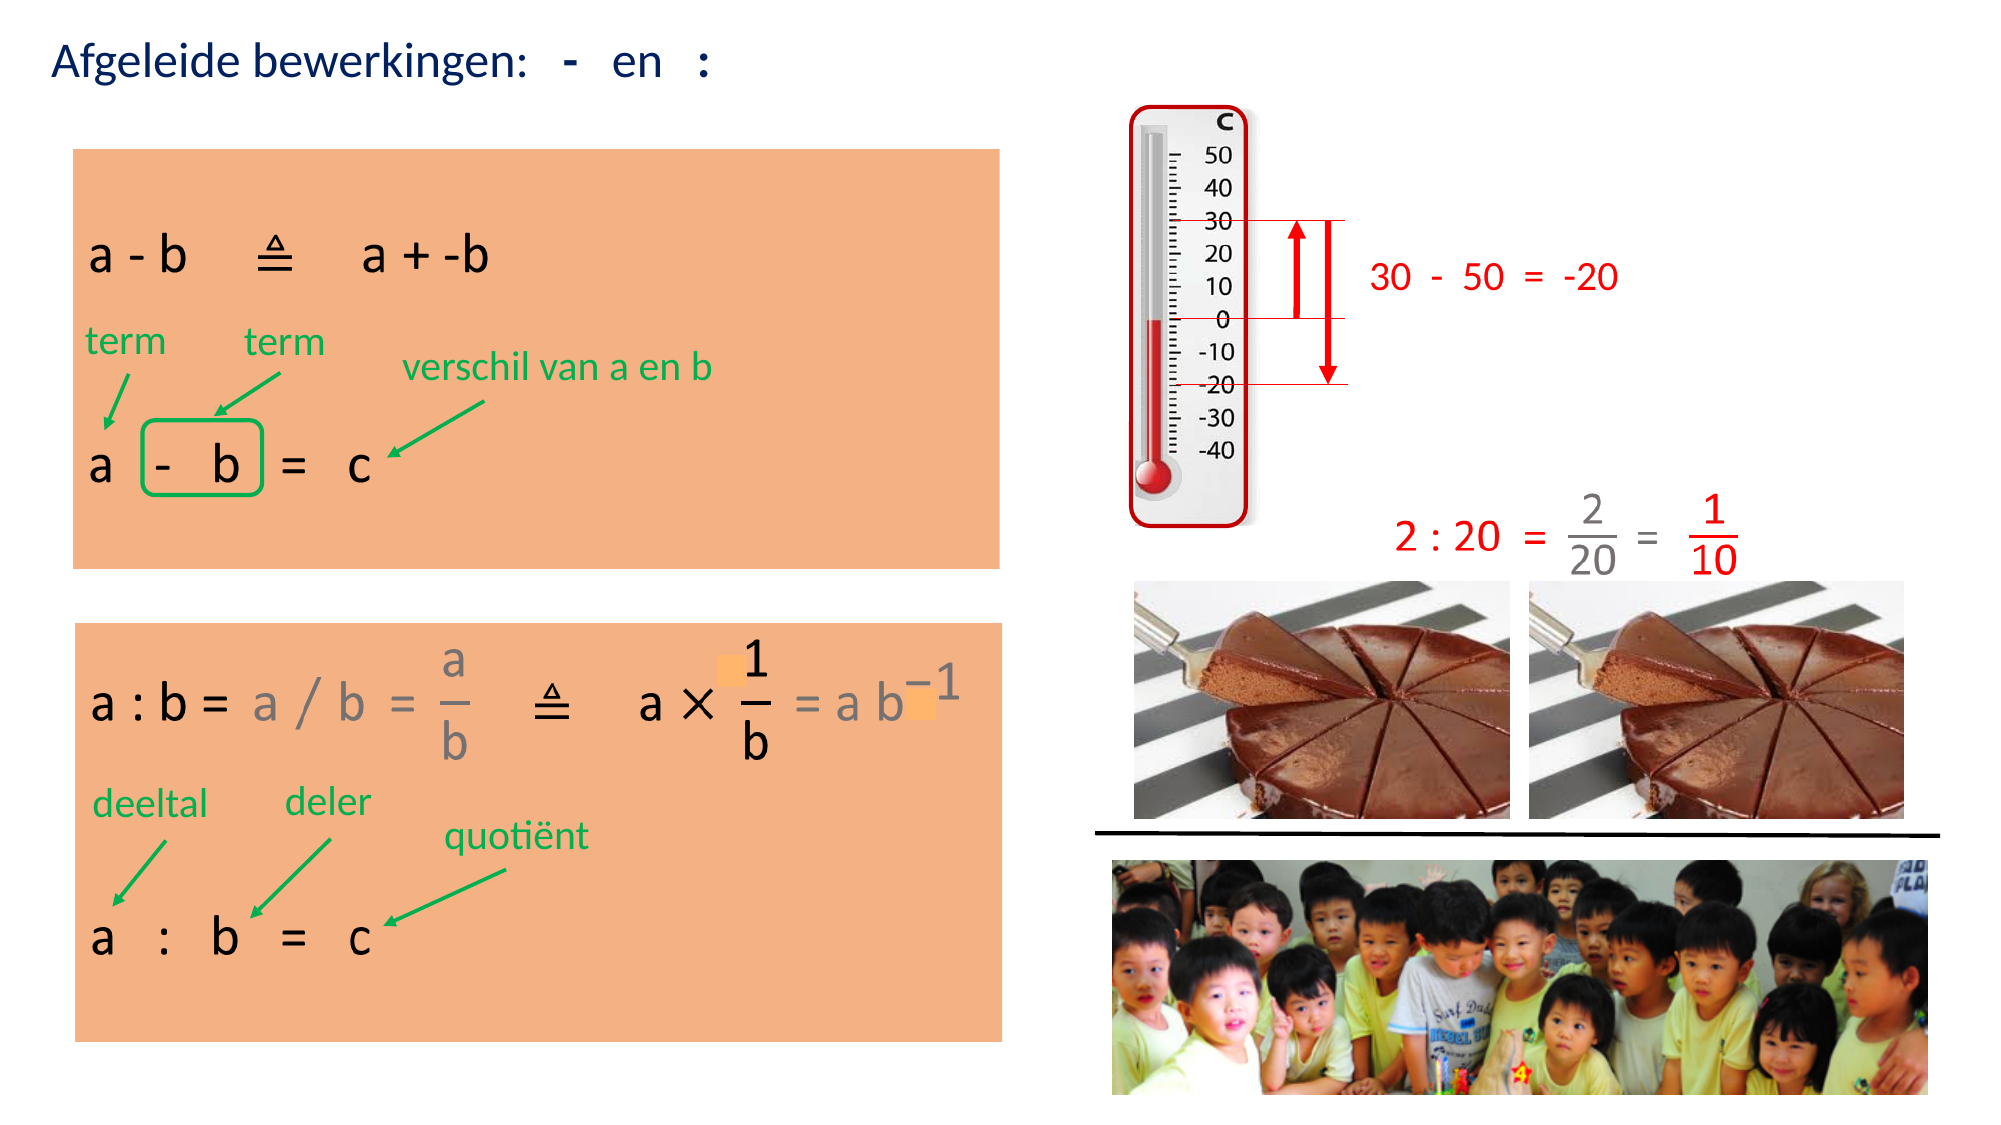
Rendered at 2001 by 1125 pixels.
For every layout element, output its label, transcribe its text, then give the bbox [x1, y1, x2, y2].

text_box [1364, 479, 1756, 591]
picture [1236, 385, 1260, 527]
picture [1248, 319, 1260, 384]
text_box deler [270, 766, 429, 832]
text_box Afgeleide bewerkingen: - en : [36, 20, 875, 95]
text_box 30 - 50 = -20 [1354, 241, 1634, 307]
text_box [1133, 119, 1142, 514]
picture [1529, 581, 1904, 819]
picture [1236, 106, 1260, 220]
text_box verschil van a en b [387, 331, 810, 397]
text_box term [70, 305, 229, 370]
text_box [52, 149, 1000, 569]
picture [1248, 221, 1260, 318]
text_box [54, 623, 1003, 1043]
picture [1134, 581, 1510, 819]
text_box deeltal [77, 768, 300, 834]
picture [1136, 109, 1243, 523]
text_box [1053, 39, 1136, 548]
text_box term [228, 306, 388, 372]
picture [1112, 860, 1928, 1096]
text_box quotiënt [429, 800, 674, 866]
